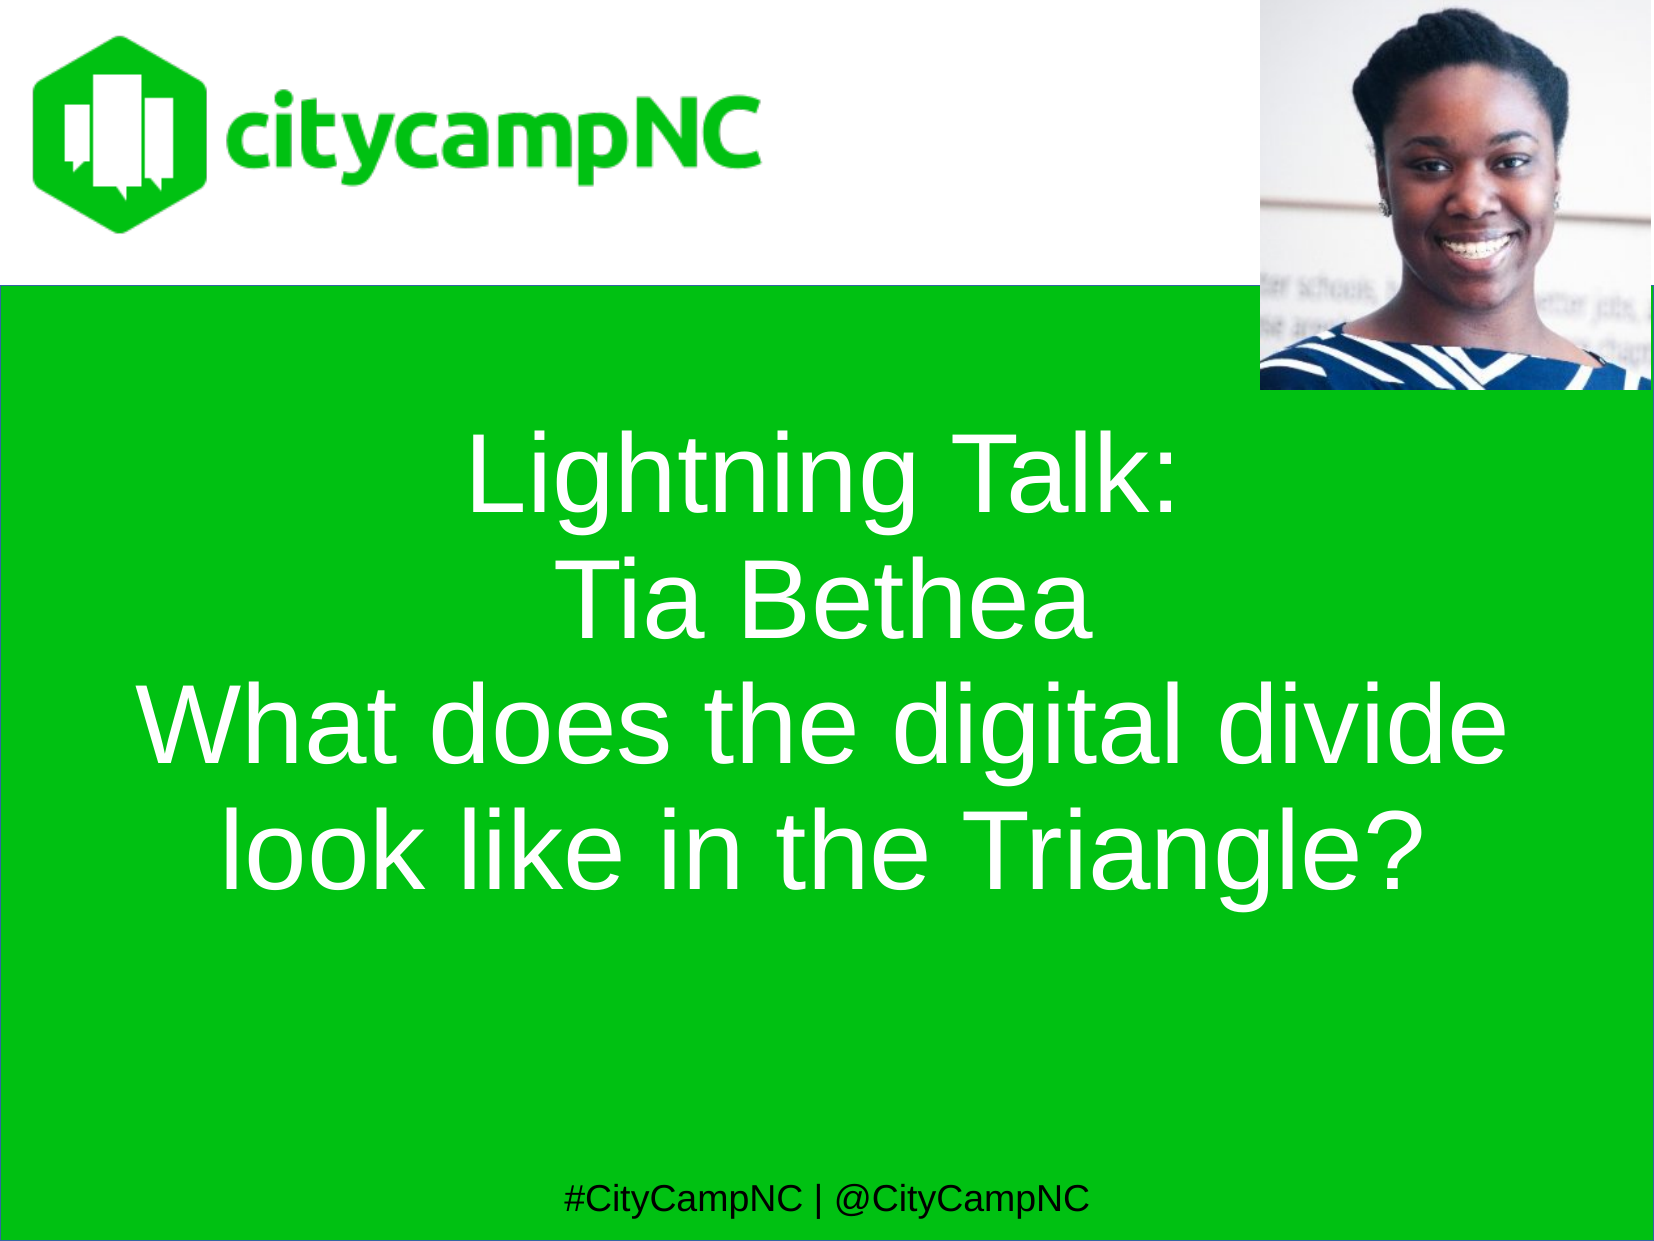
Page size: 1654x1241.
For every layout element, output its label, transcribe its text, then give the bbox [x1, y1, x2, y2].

subtitle Lightning Talk: Tia Bethea What does the digital divide look like in the Triangle? [75, 315, 1571, 1010]
picture [1260, 0, 1651, 391]
picture [0, 3, 794, 267]
